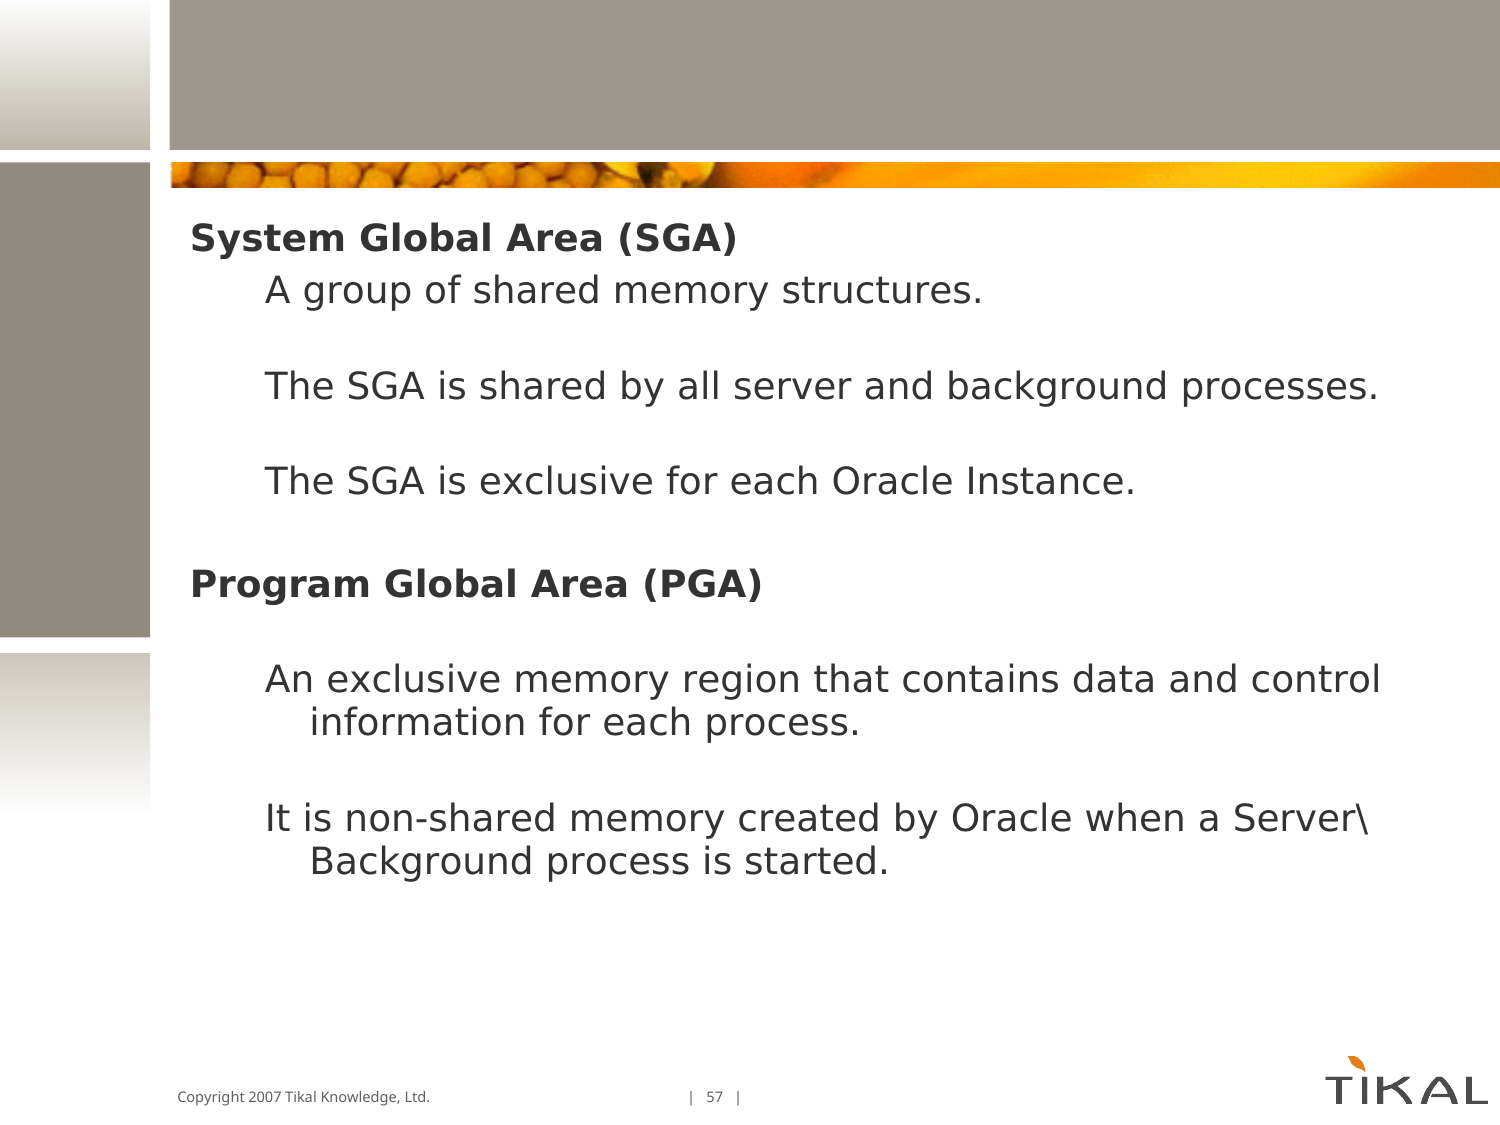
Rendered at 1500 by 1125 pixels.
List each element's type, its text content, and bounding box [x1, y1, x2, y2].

picture [170, 162, 1500, 188]
list System Global Area (SGA) A group of shared memory structures. The SGA is shared by all server and background processes. The SGA is exclusive for each Oracle Instance. Program Global Area (PGA) An exclusive memory region that contains data and control information for each process. It is non-shared memory created by Oracle when a Server\Background process is started. [190, 216, 1500, 1125]
